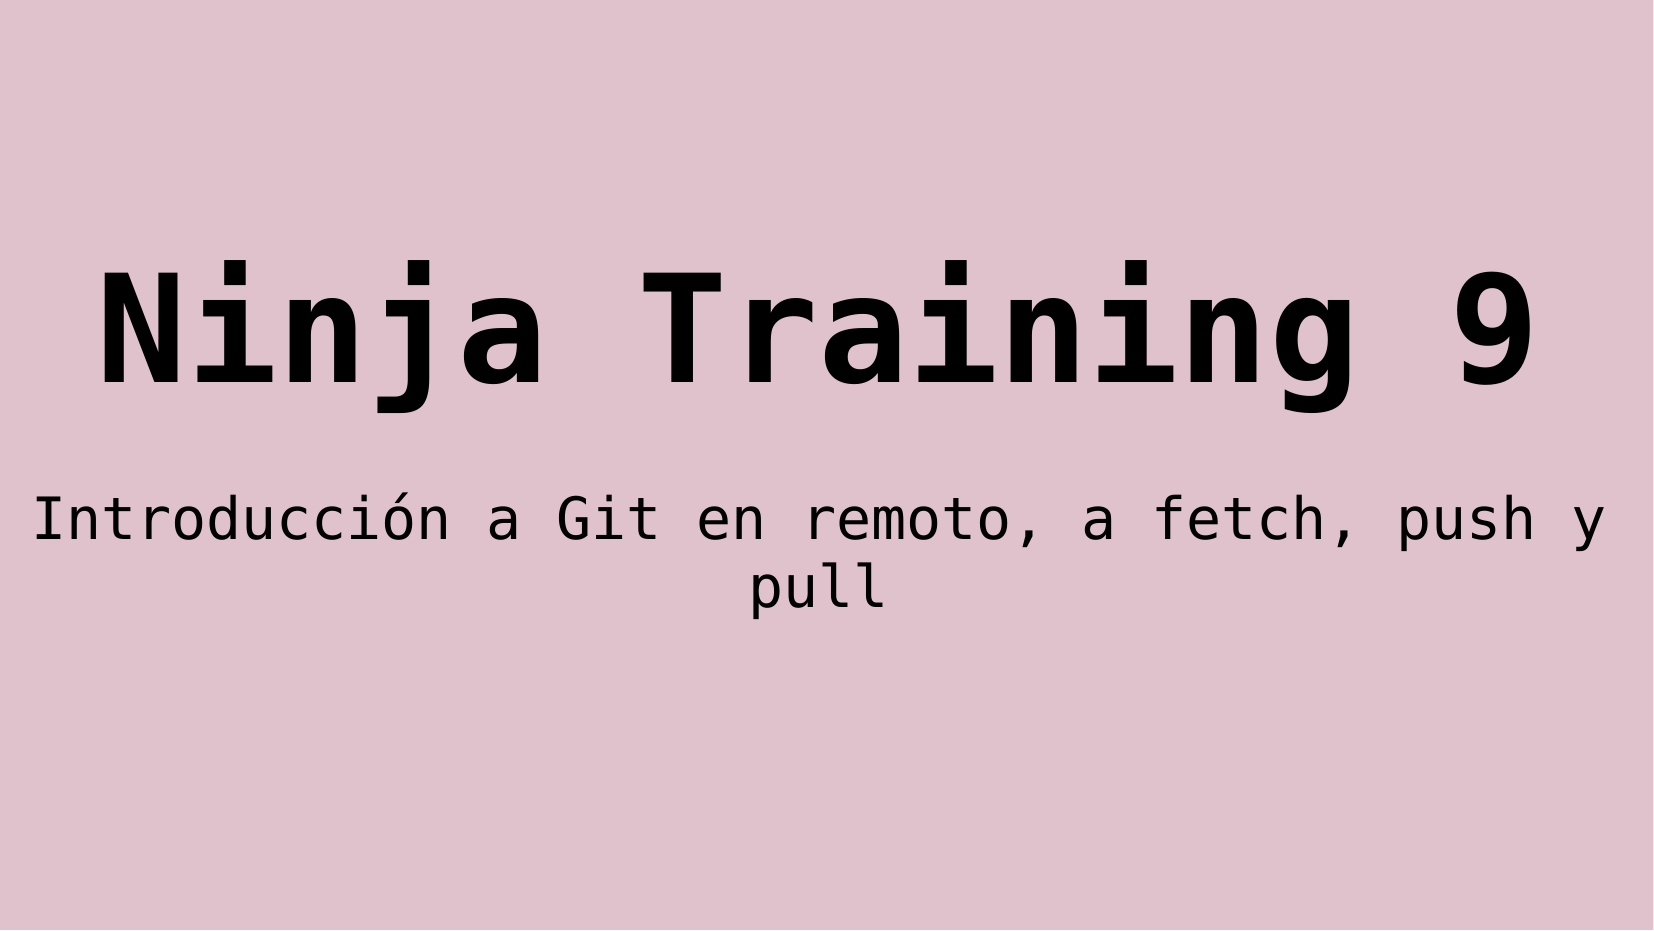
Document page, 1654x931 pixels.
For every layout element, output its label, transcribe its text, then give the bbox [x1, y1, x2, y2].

subtitle Ninja Training 9 Introducción a Git en remoto, a fetch, push y pull [22, 143, 1615, 721]
